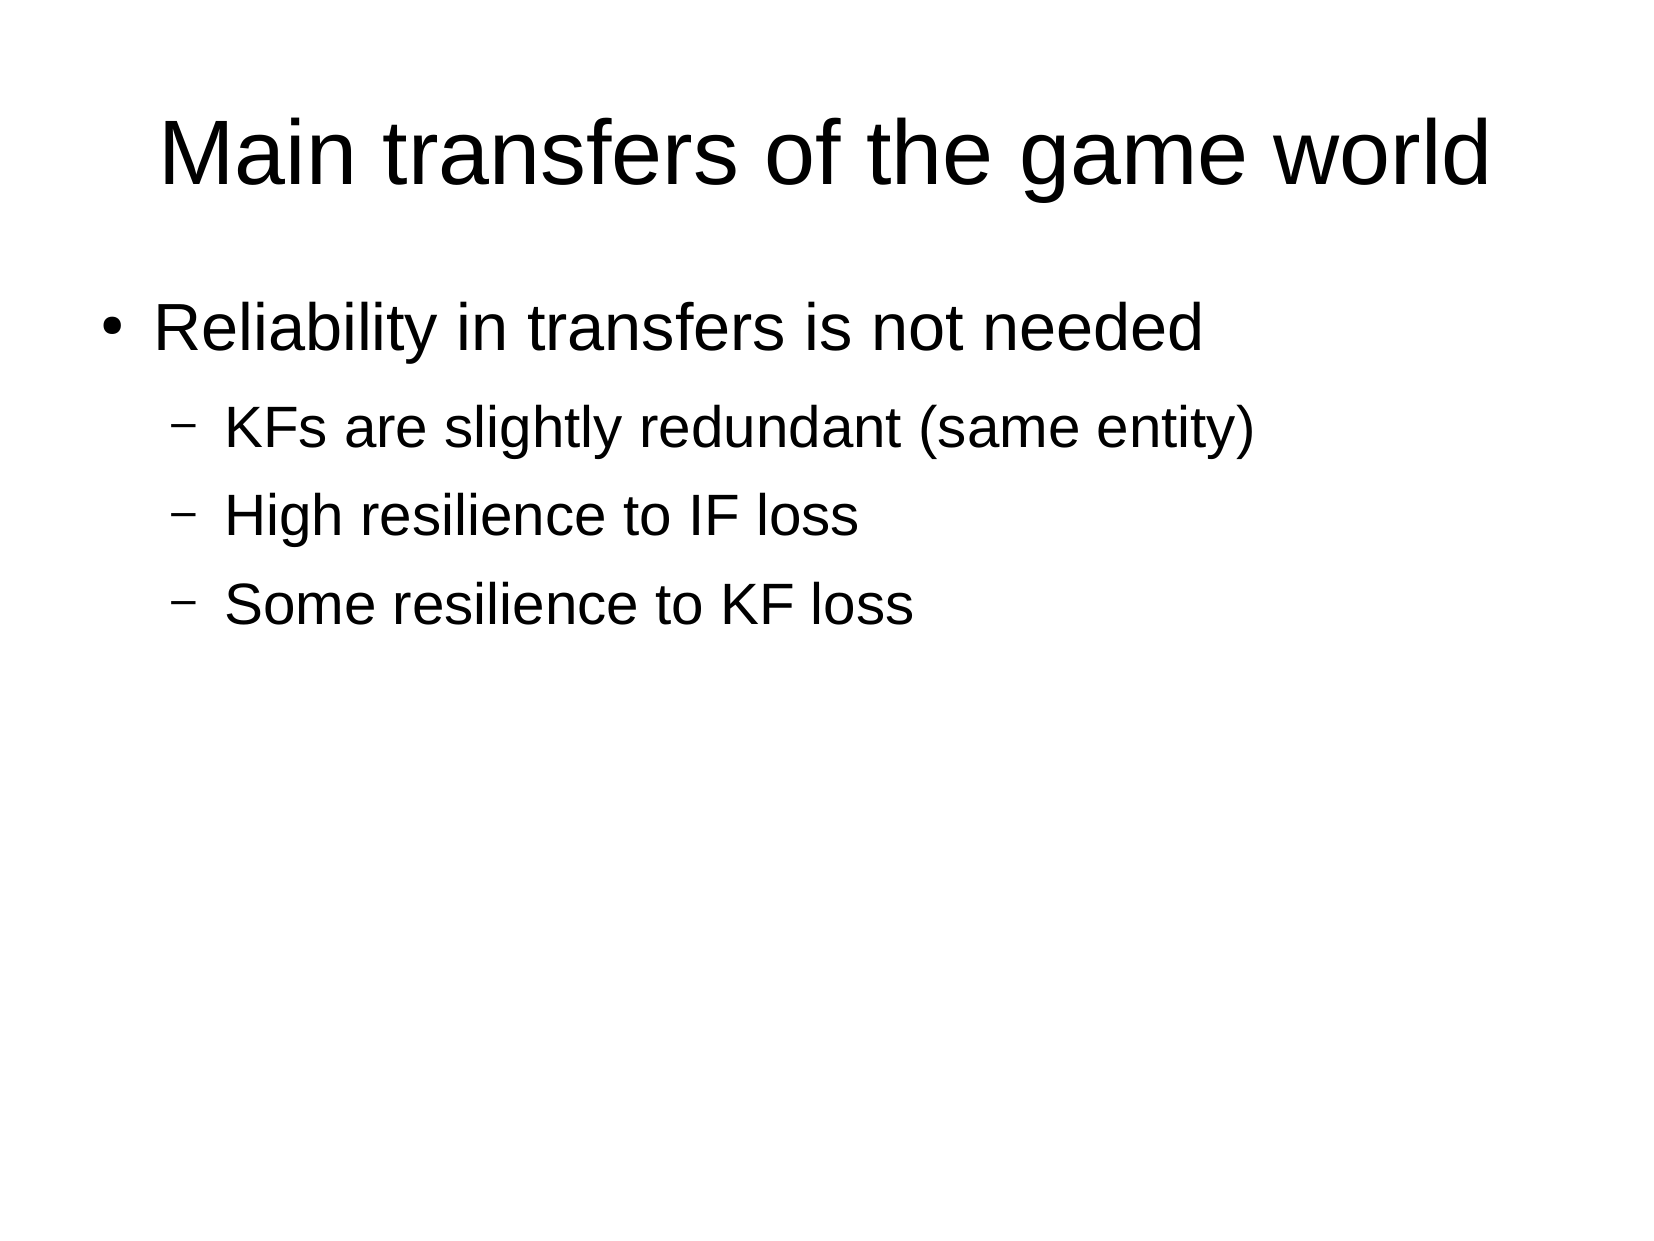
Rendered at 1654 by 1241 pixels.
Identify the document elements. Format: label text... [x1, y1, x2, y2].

title Main transfers of the game world [82, 49, 1571, 257]
list Reliability in transfers is not needed KFs are slightly redundant (same entity) High resilience to IF loss Some resilience to KF loss [82, 290, 1571, 1109]
